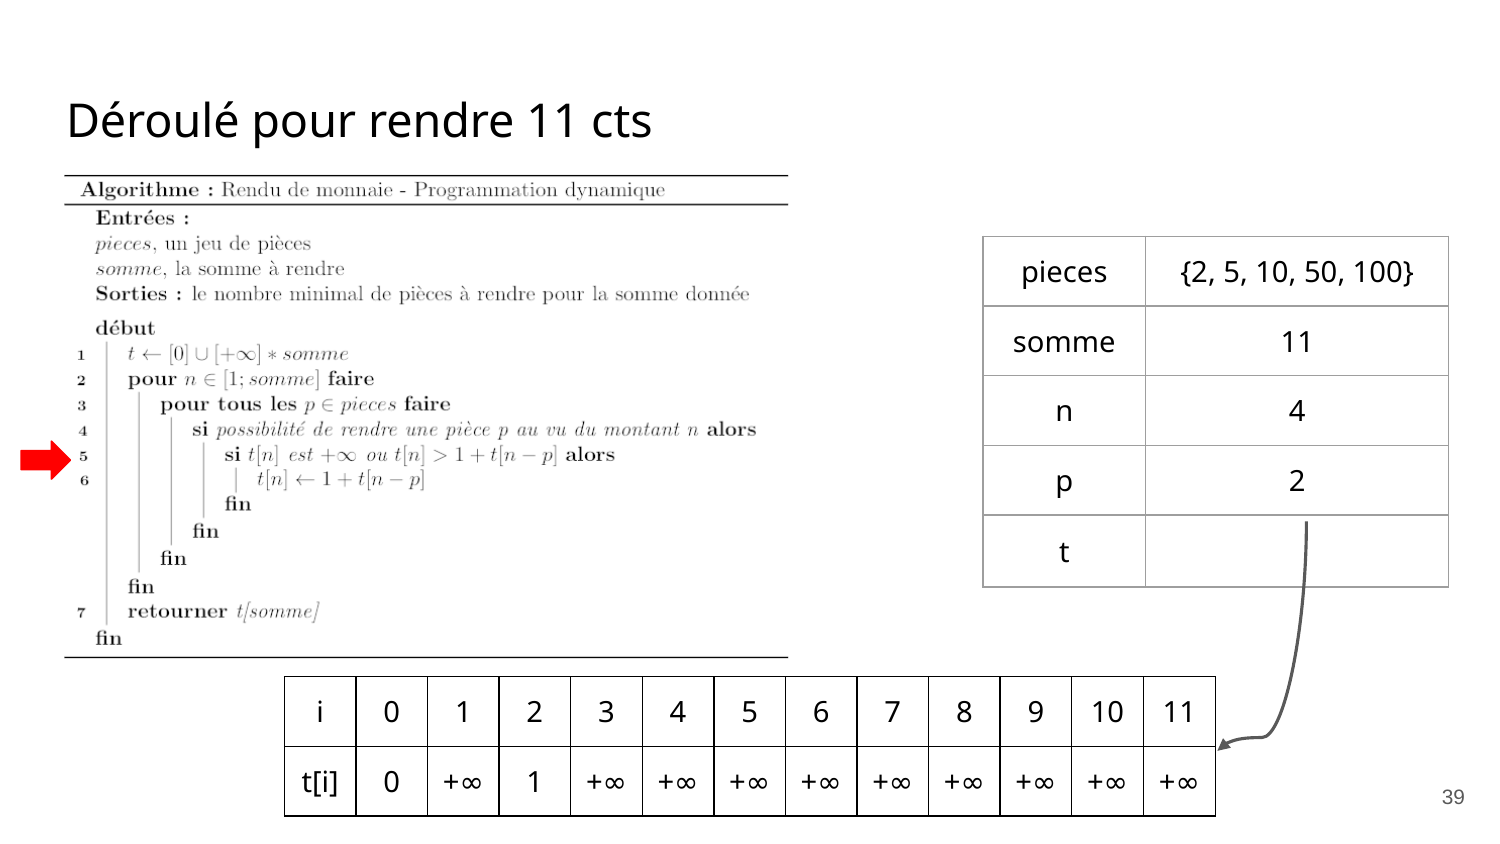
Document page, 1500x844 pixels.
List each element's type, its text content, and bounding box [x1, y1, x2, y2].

table_cell +∞ [428, 747, 498, 815]
table_cell +∞ [1144, 747, 1215, 815]
table_header {2, 5, 10, 50, 100} [1146, 237, 1448, 305]
table_header 8 [929, 677, 999, 746]
table_cell t[i] [285, 747, 355, 815]
table_header 4 [643, 677, 713, 746]
text_box [21, 441, 71, 480]
table_header i [285, 677, 355, 746]
table_header 0 [357, 677, 427, 746]
table_header 9 [1001, 677, 1071, 746]
table_cell +∞ [715, 747, 785, 815]
table_cell [1146, 516, 1448, 586]
table_cell n [984, 376, 1145, 445]
table_cell +∞ [571, 747, 642, 815]
table_header pieces [984, 237, 1145, 305]
table_header 10 [1072, 677, 1143, 746]
table_cell t [984, 516, 1145, 586]
table_header 3 [571, 677, 642, 746]
picture [63, 173, 789, 660]
title Déroulé pour rendre 11 cts [51, 72, 1449, 167]
table_cell +∞ [1072, 747, 1143, 815]
table_cell 2 [1146, 446, 1448, 514]
table_cell somme [984, 307, 1145, 375]
table_header 2 [500, 677, 570, 746]
table_cell +∞ [929, 747, 999, 815]
slide_number <numéro> [1389, 764, 1480, 830]
table_header 11 [1144, 677, 1215, 746]
table_cell +∞ [786, 747, 856, 815]
table_cell 4 [1146, 376, 1448, 445]
table_cell p [984, 446, 1145, 514]
table_cell +∞ [643, 747, 713, 815]
table_cell 1 [500, 747, 570, 815]
table_cell +∞ [858, 747, 928, 815]
table_header 6 [786, 677, 856, 746]
table_header 7 [858, 677, 928, 746]
table_header 1 [428, 677, 498, 746]
table_header 5 [715, 677, 785, 746]
table_cell +∞ [1001, 747, 1071, 815]
table_cell 0 [357, 747, 427, 815]
table_cell 11 [1146, 307, 1448, 375]
